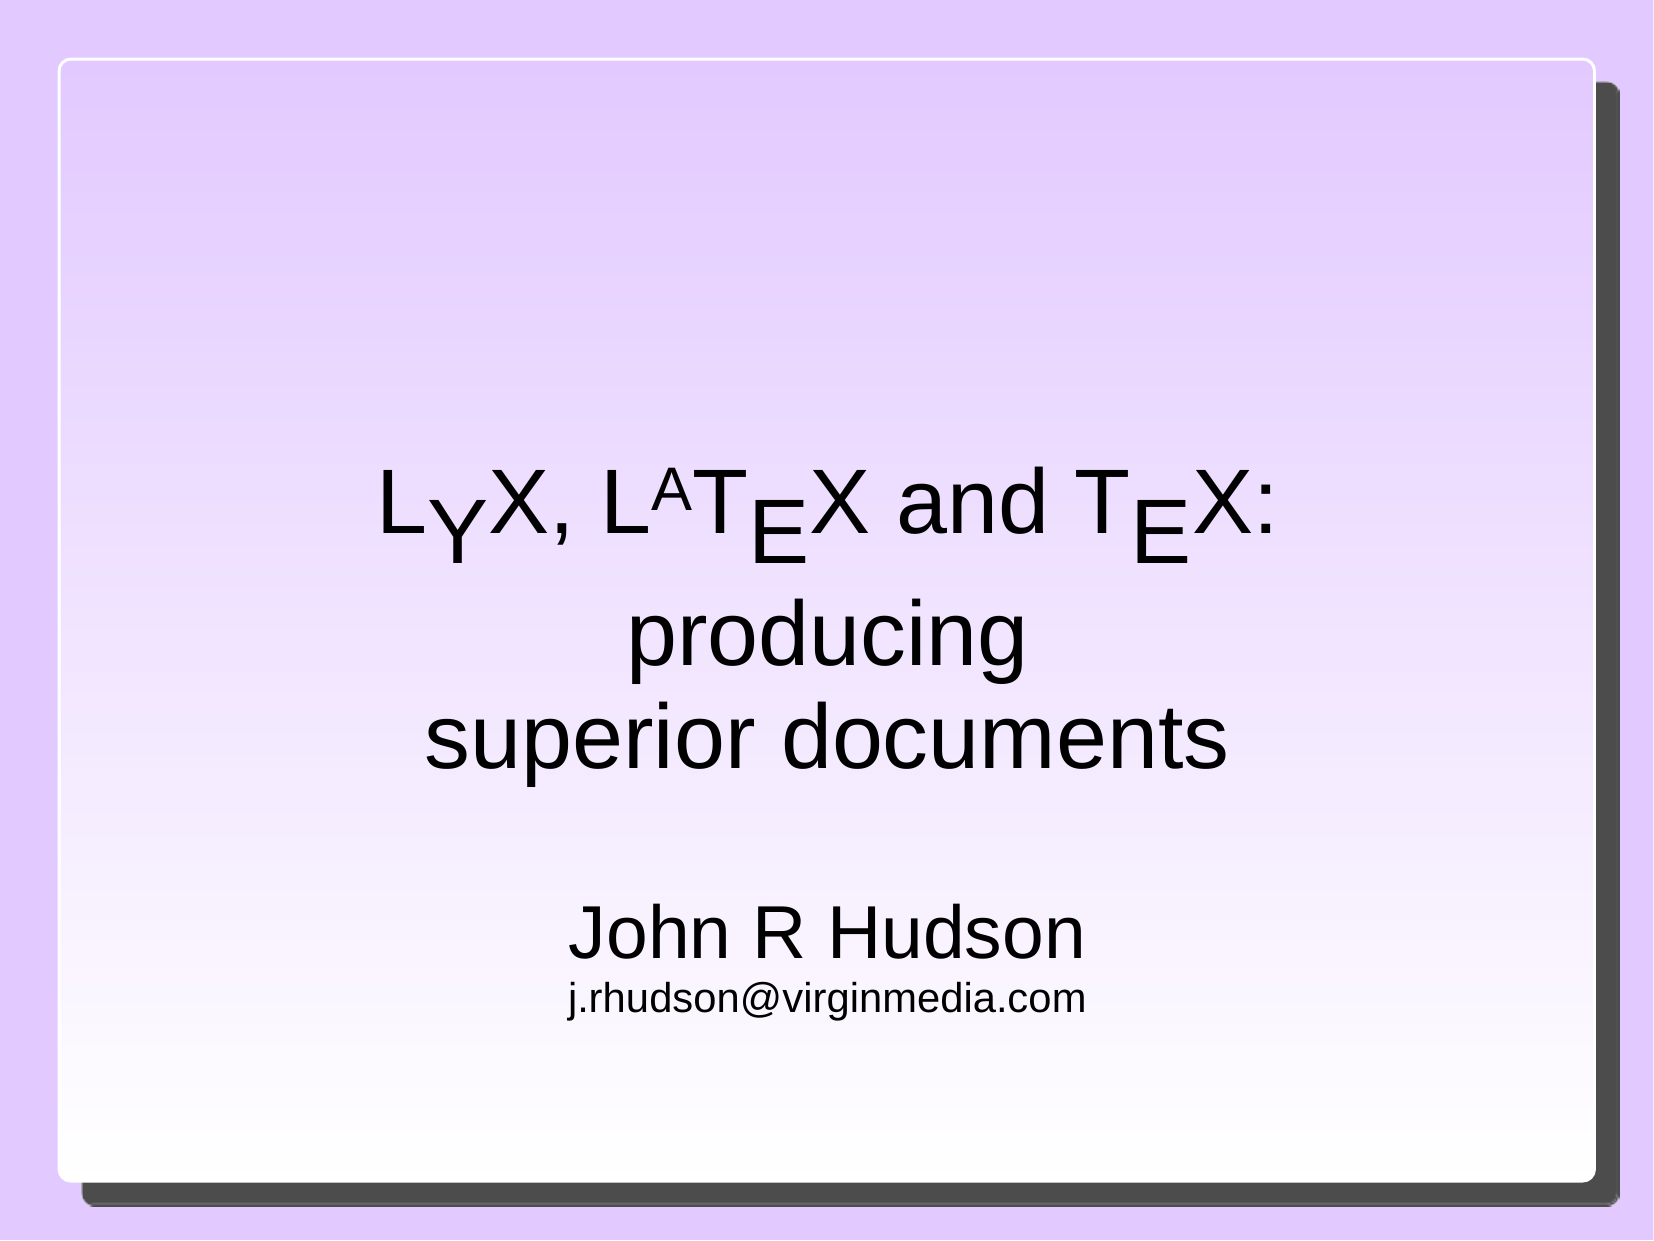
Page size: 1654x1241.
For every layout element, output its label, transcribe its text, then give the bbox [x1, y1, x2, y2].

text_box LYX, LATEX and TEX: producing superior documents John R Hudson j.rhudson@virginmedia.com [121, 352, 1534, 1119]
